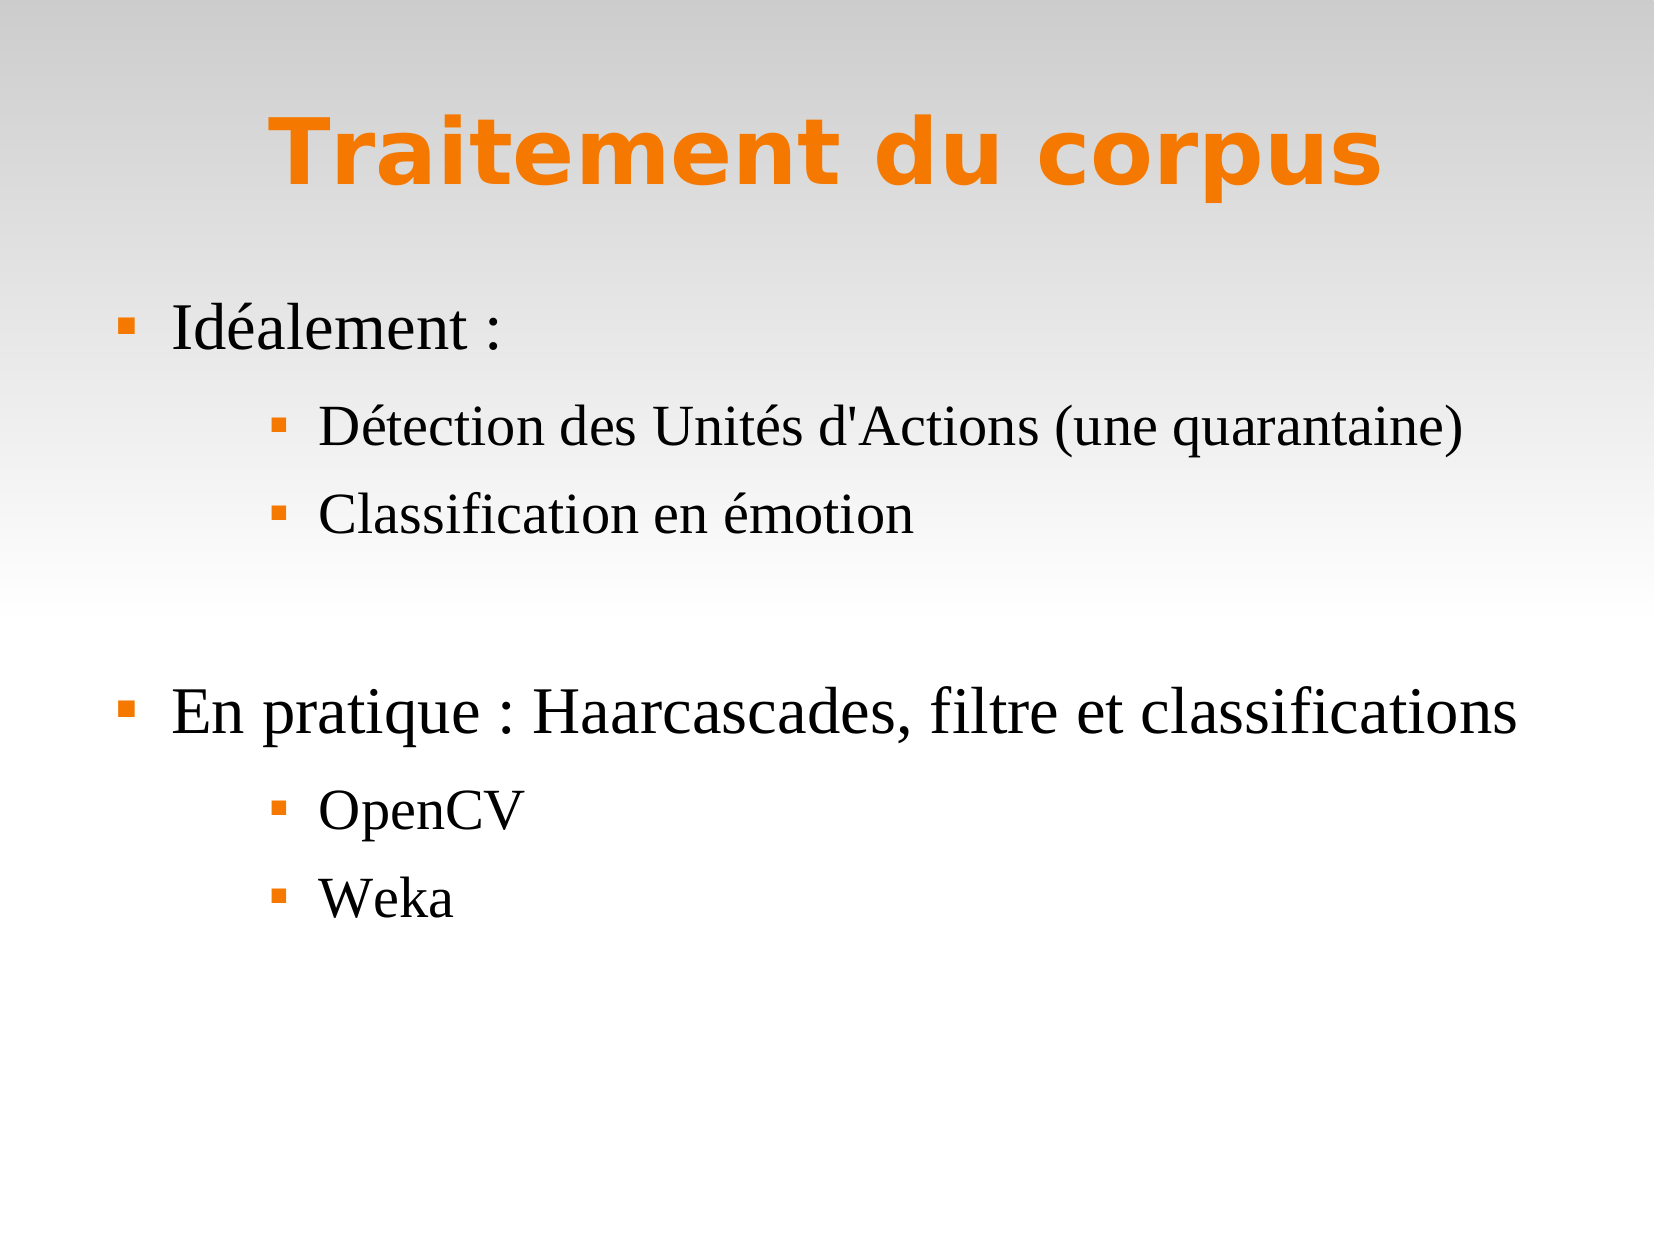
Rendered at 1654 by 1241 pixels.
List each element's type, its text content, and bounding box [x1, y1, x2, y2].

title Traitement du corpus [82, 49, 1571, 257]
list Idéalement : Détection des Unités d'Actions (une quarantaine) Classification en émotion En pratique : Haarcascades, filtre et classifications OpenCV Weka [82, 290, 1571, 1109]
